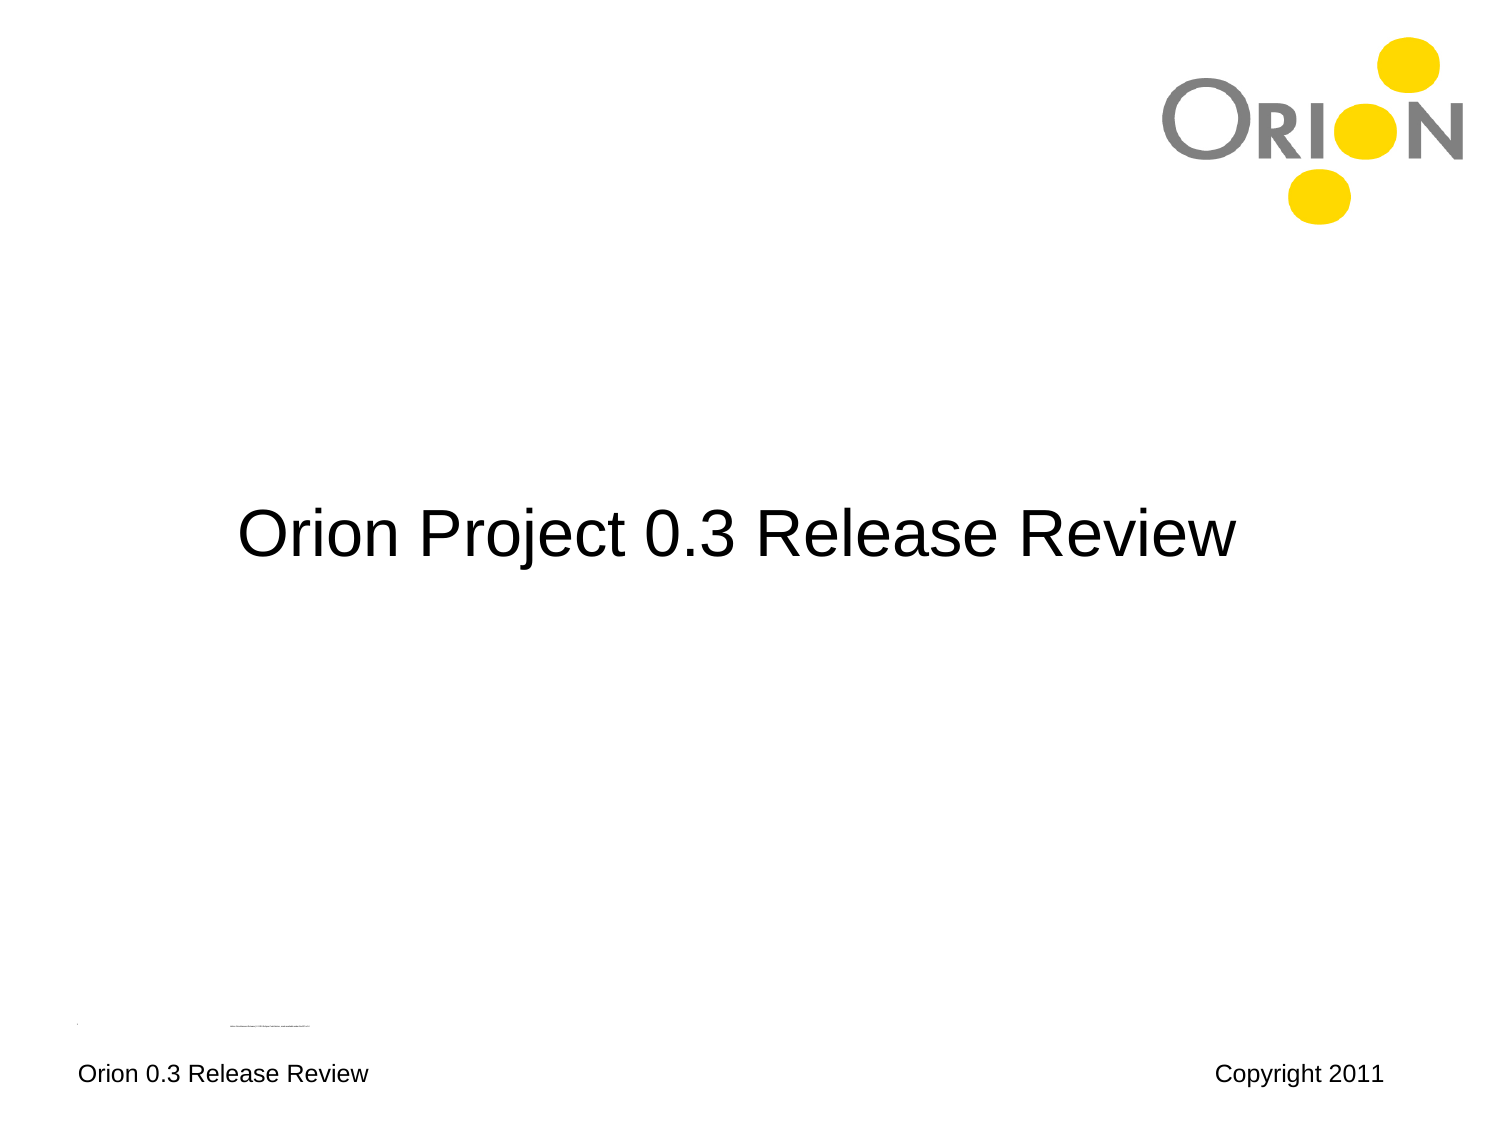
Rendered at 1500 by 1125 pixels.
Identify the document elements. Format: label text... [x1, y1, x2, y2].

picture [1288, 37, 1463, 225]
subtitle Orion Project 0.3 Release Review [187, 37, 1288, 1022]
